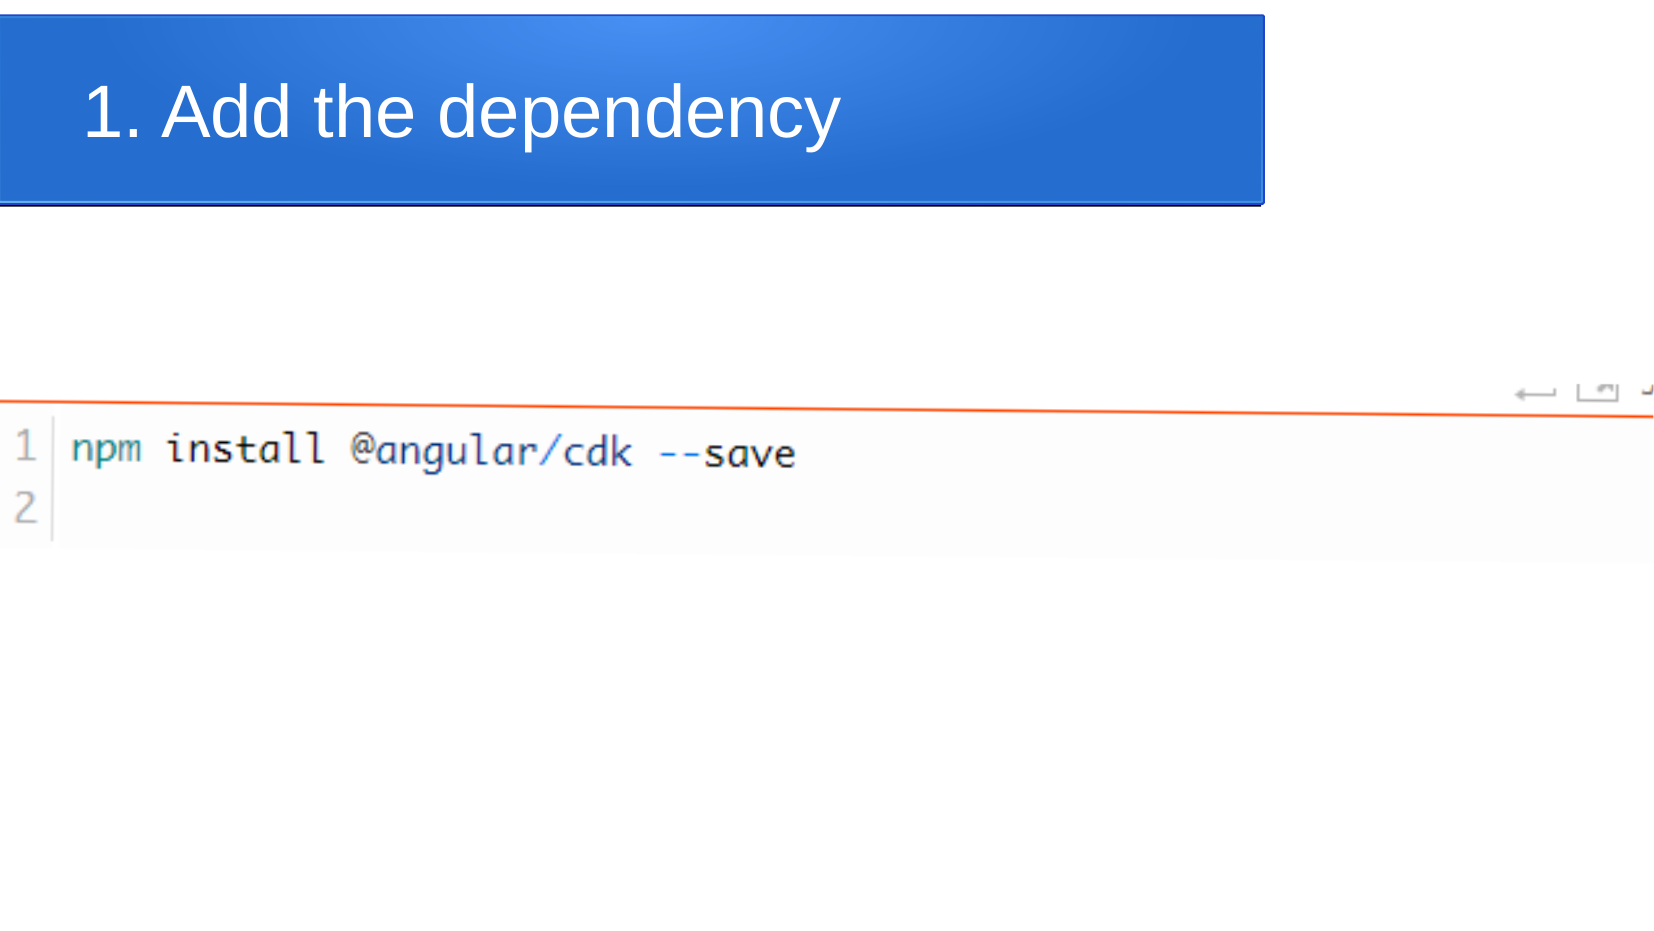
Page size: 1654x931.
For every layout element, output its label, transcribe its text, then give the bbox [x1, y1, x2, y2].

picture [0, 368, 1654, 603]
title 1. Add the dependency [82, 35, 1235, 189]
